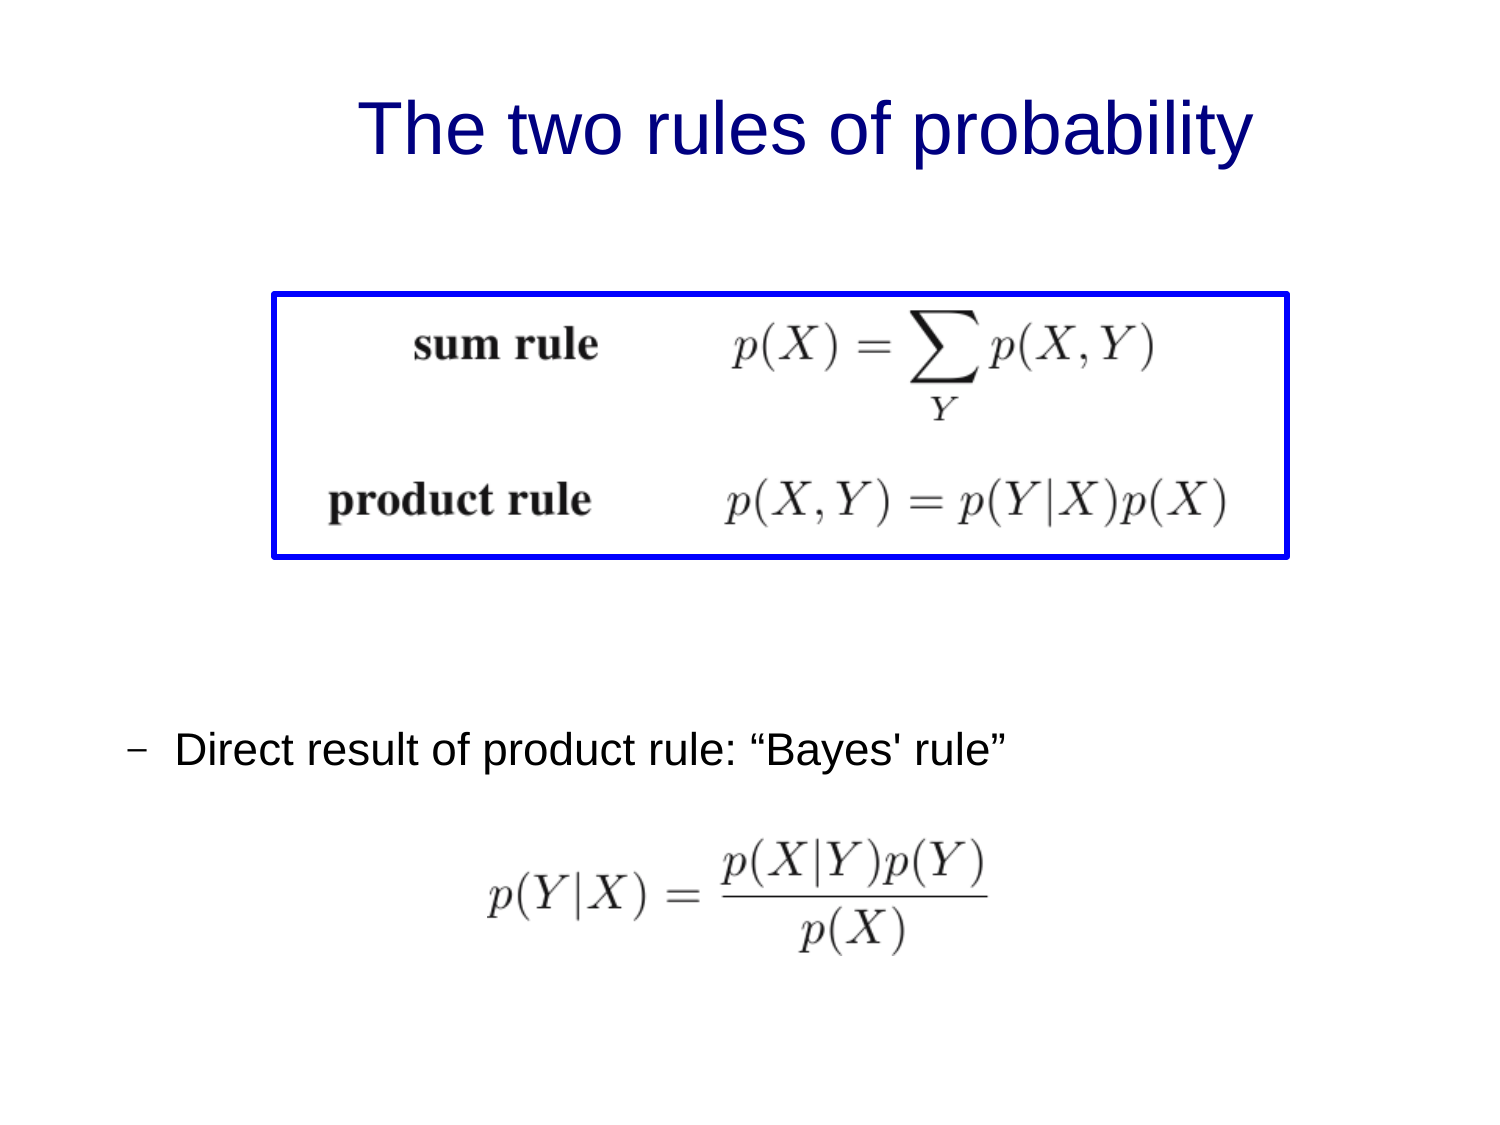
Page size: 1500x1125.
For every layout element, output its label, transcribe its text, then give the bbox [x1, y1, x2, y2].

picture [279, 298, 1231, 537]
list Direct result of product rule: “Bayes' rule” [37, 712, 1500, 1125]
picture [487, 836, 994, 956]
title The two rules of probability [149, 65, 1463, 179]
